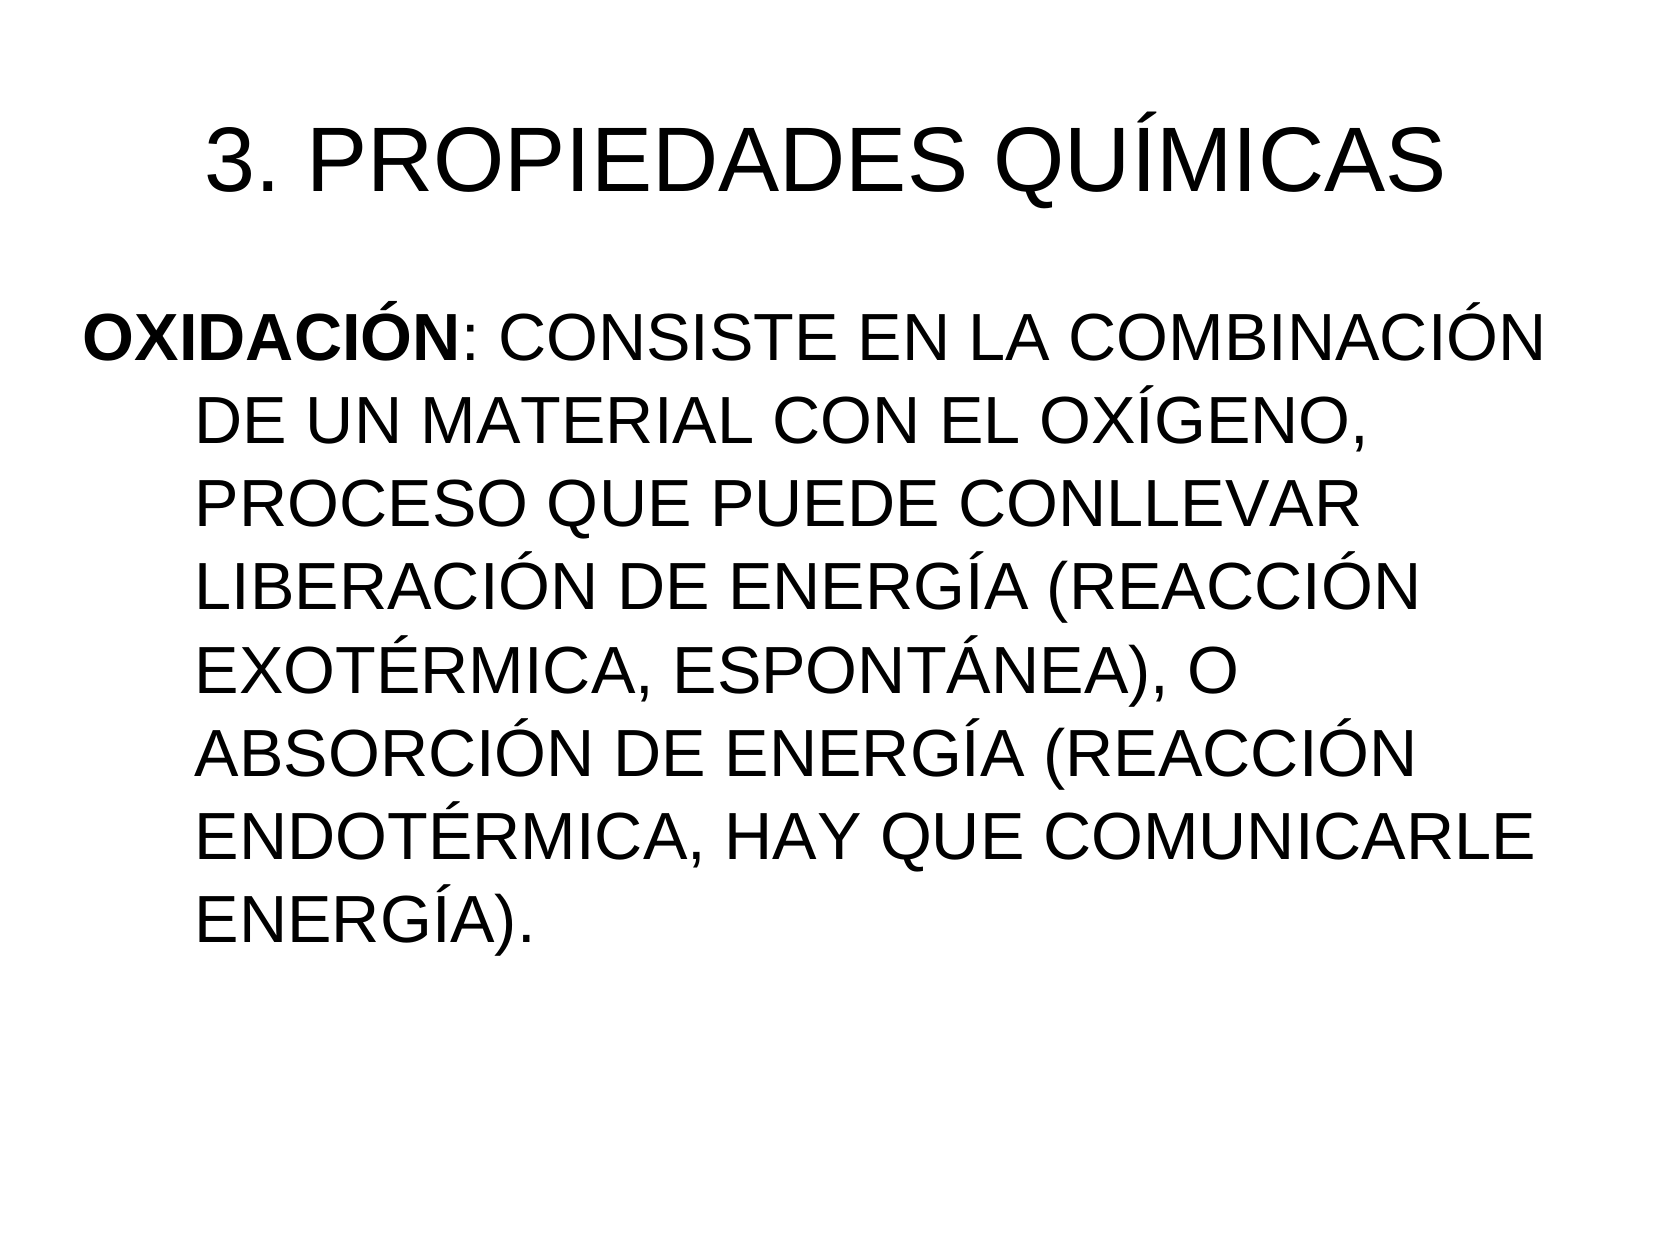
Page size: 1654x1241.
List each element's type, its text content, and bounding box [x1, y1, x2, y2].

list OXIDACIÓN: CONSISTE EN LA COMBINACIÓN DE UN MATERIAL CON EL OXÍGENO, PROCESO QUE PUEDE CONLLEVAR LIBERACIÓN DE ENERGÍA (REACCIÓN EXOTÉRMICA, ESPONTÁNEA), O ABSORCIÓN DE ENERGÍA (REACCIÓN ENDOTÉRMICA, HAY QUE COMUNICARLE ENERGÍA). [82, 290, 1571, 1109]
title 3. PROPIEDADES QUÍMICAS [82, 45, 1571, 260]
